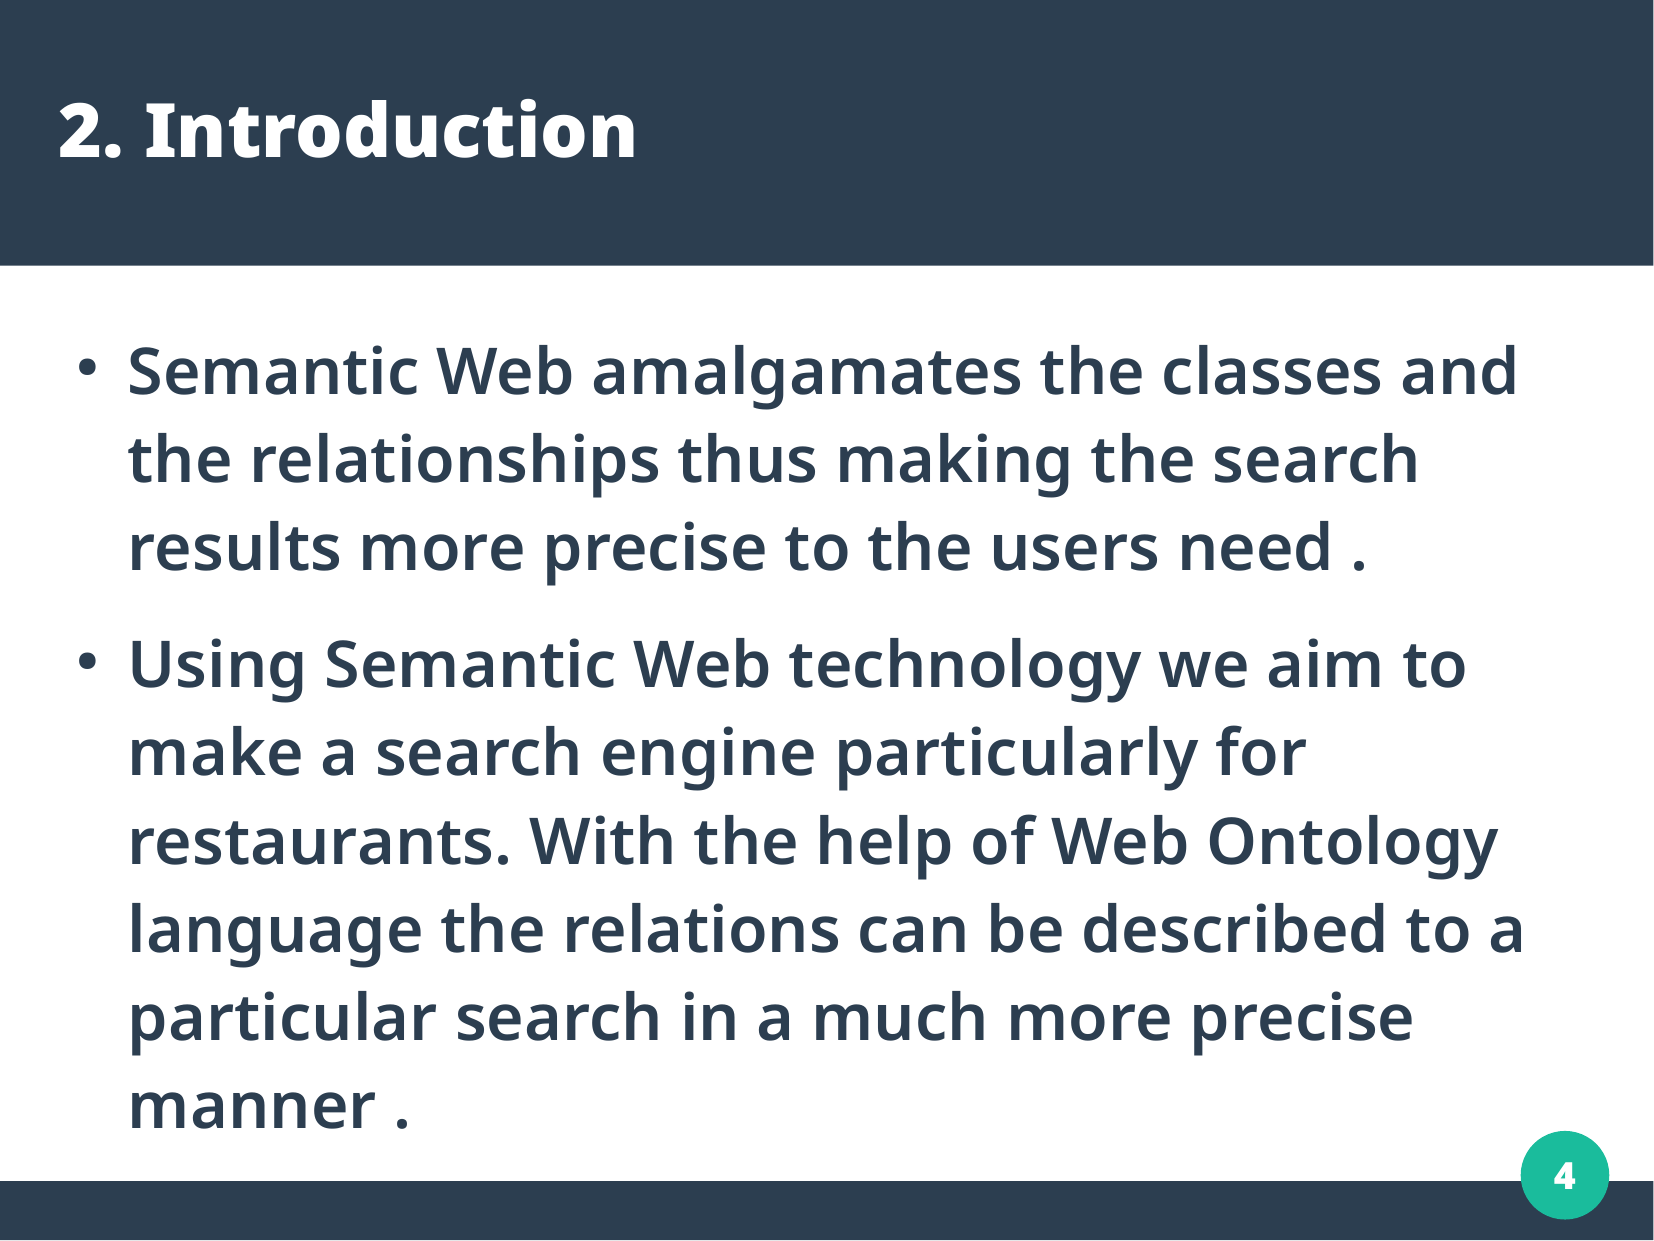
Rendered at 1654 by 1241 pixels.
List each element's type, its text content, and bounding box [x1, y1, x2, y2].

title 2. Introduction [59, 49, 1595, 207]
list Semantic Web amalgamates the classes and the relationships thus making the search results more precise to the users need . Using Semantic Web technology we aim to make a search engine particularly for restaurants. With the help of Web Ontology language the relations can be described to a particular search in a much more precise manner . [59, 324, 1595, 1152]
